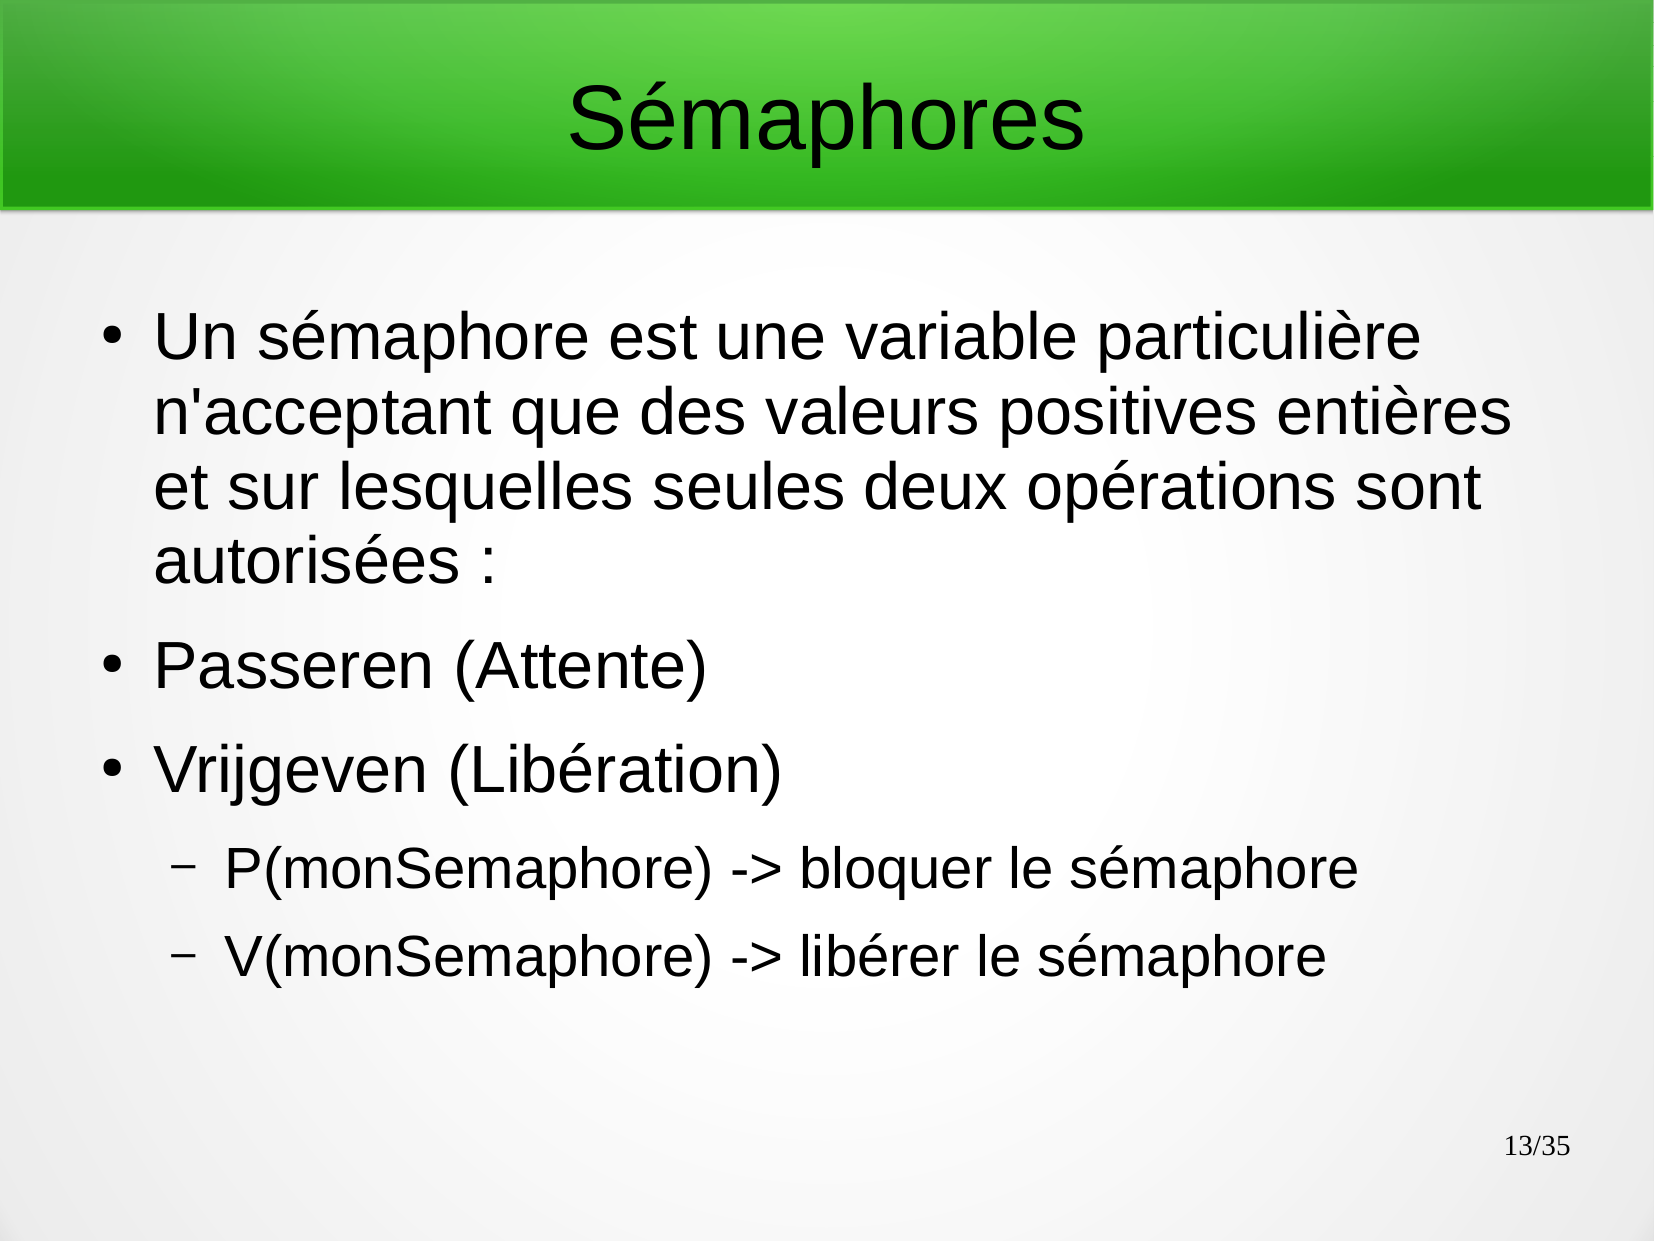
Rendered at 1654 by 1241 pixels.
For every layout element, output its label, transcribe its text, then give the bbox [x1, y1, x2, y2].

title Sémaphores [82, 47, 1571, 189]
list Un sémaphore est une variable particulière n'acceptant que des valeurs positives entières et sur lesquelles seules deux opérations sont autorisées : Passeren (Attente) Vrijgeven (Libération) P(monSemaphore) -> bloquer le sémaphore V(monSemaphore) -> libérer le sémaphore [82, 299, 1571, 1019]
